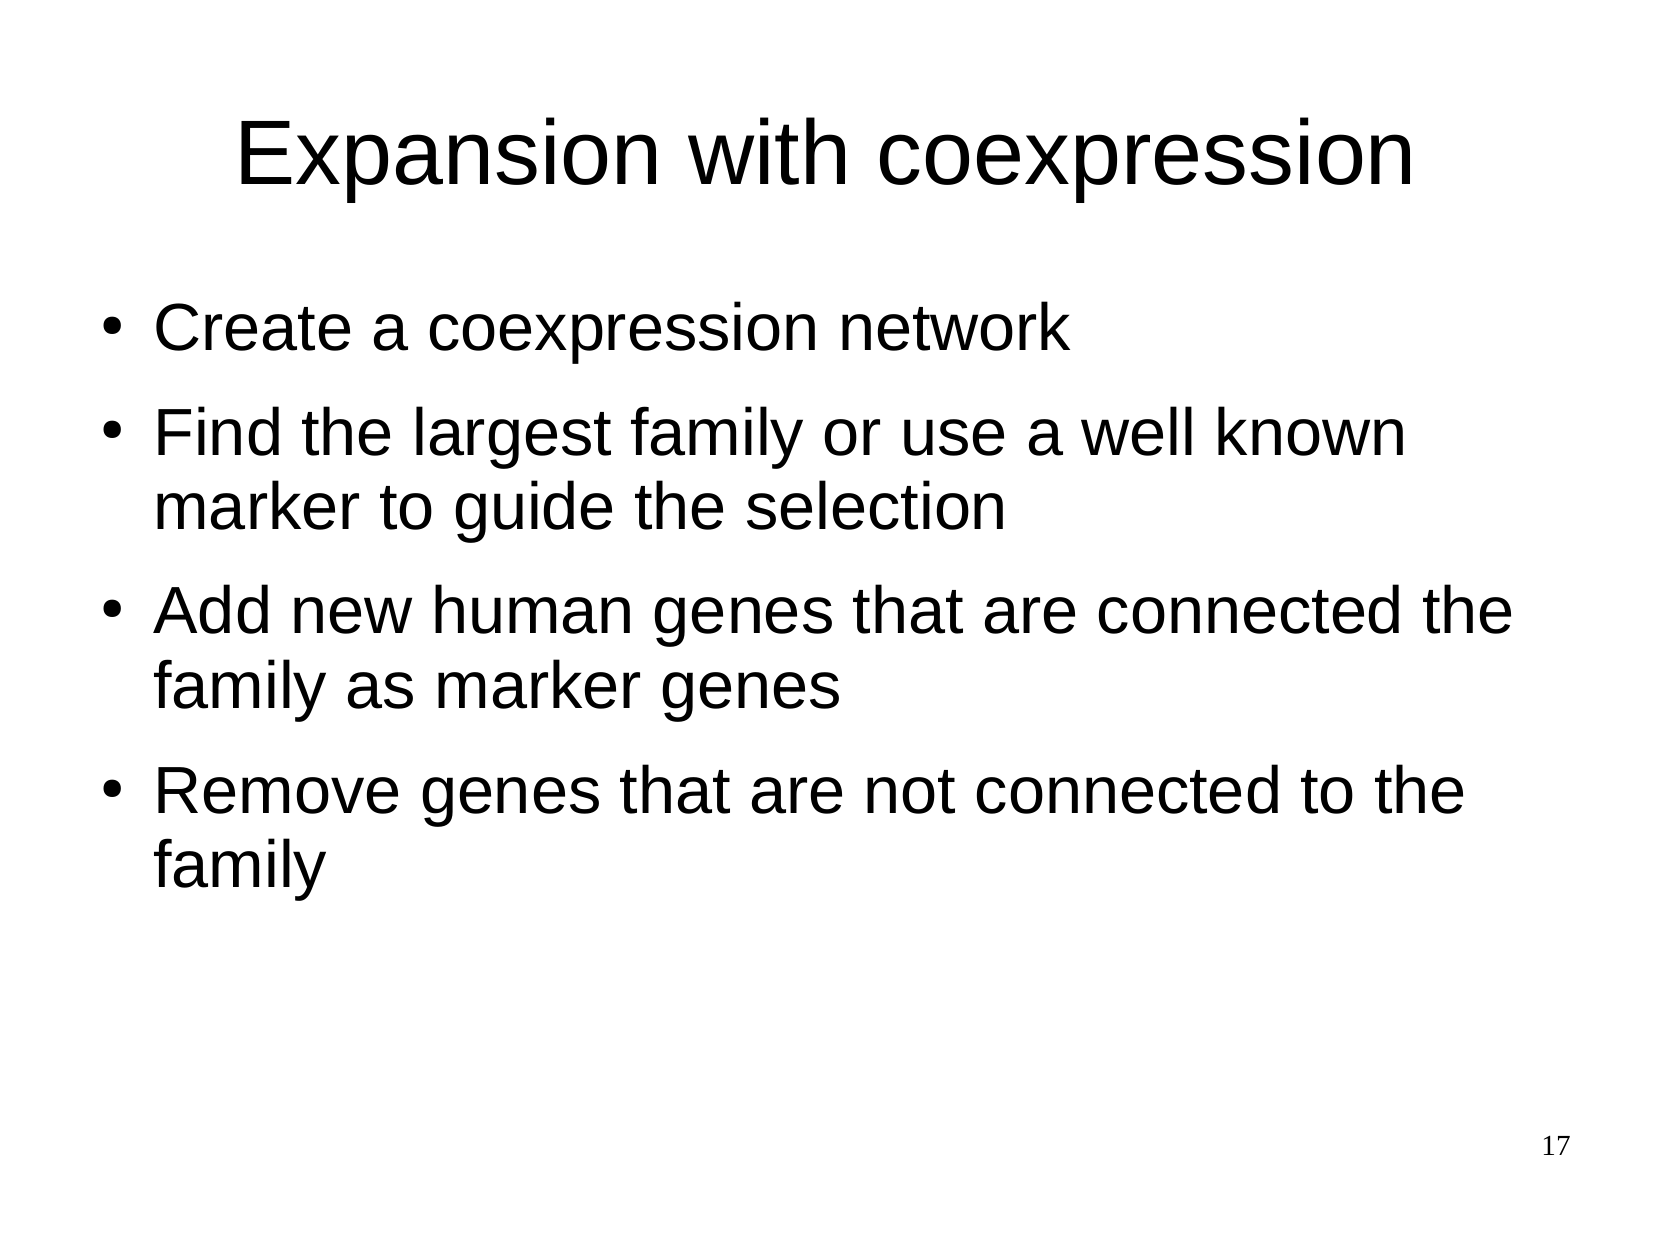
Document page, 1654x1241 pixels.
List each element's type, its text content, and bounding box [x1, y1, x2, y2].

title Expansion with coexpression [82, 49, 1571, 257]
list Create a coexpression network Find the largest family or use a well known marker to guide the selection Add new human genes that are connected the family as marker genes Remove genes that are not connected to the family [82, 290, 1571, 1010]
